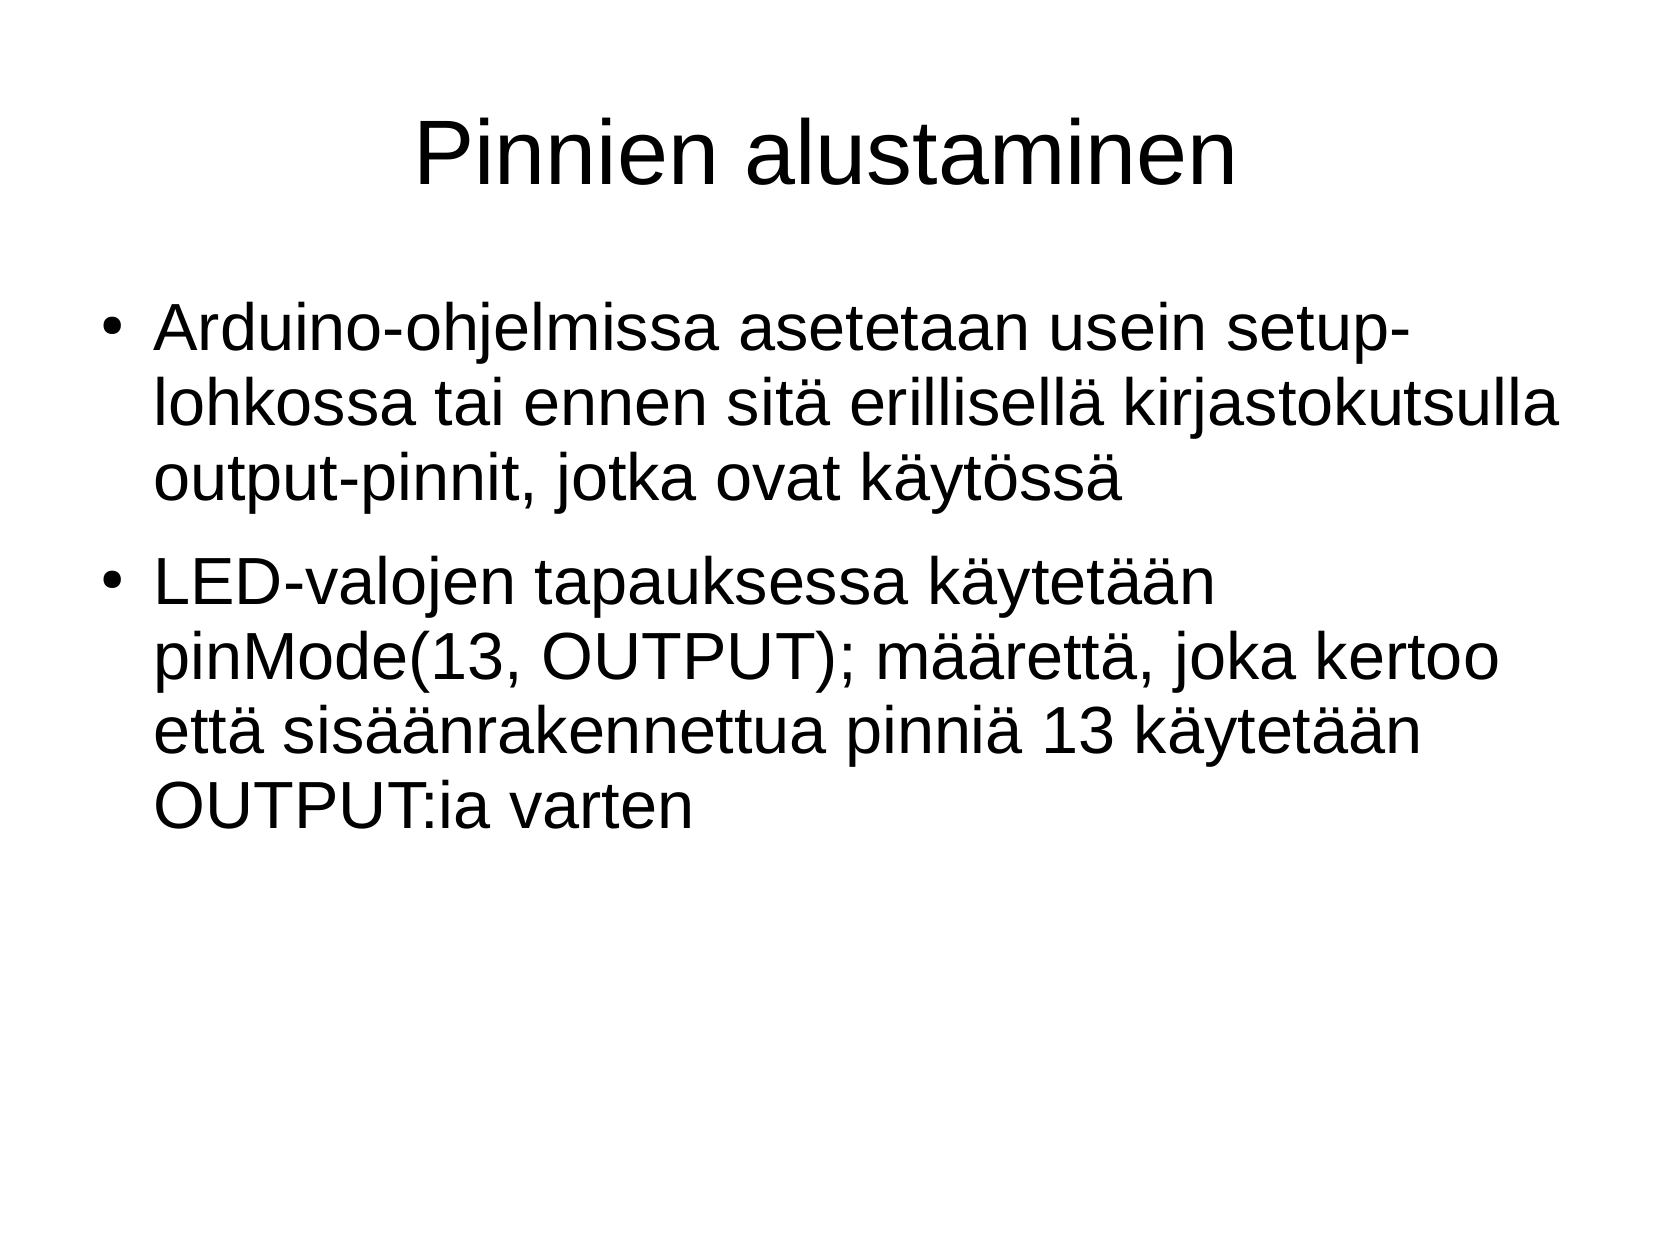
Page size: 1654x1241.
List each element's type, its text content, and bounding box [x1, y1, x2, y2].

title Pinnien alustaminen [82, 56, 1571, 250]
list Arduino-ohjelmissa asetetaan usein setup-lohkossa tai ennen sitä erillisellä kirjastokutsulla output-pinnit, jotka ovat käytössä LED-valojen tapauksessa käytetään pinMode(13, OUTPUT); määrettä, joka kertoo että sisäänrakennettua pinniä 13 käytetään OUTPUT:ia varten [82, 290, 1571, 1094]
